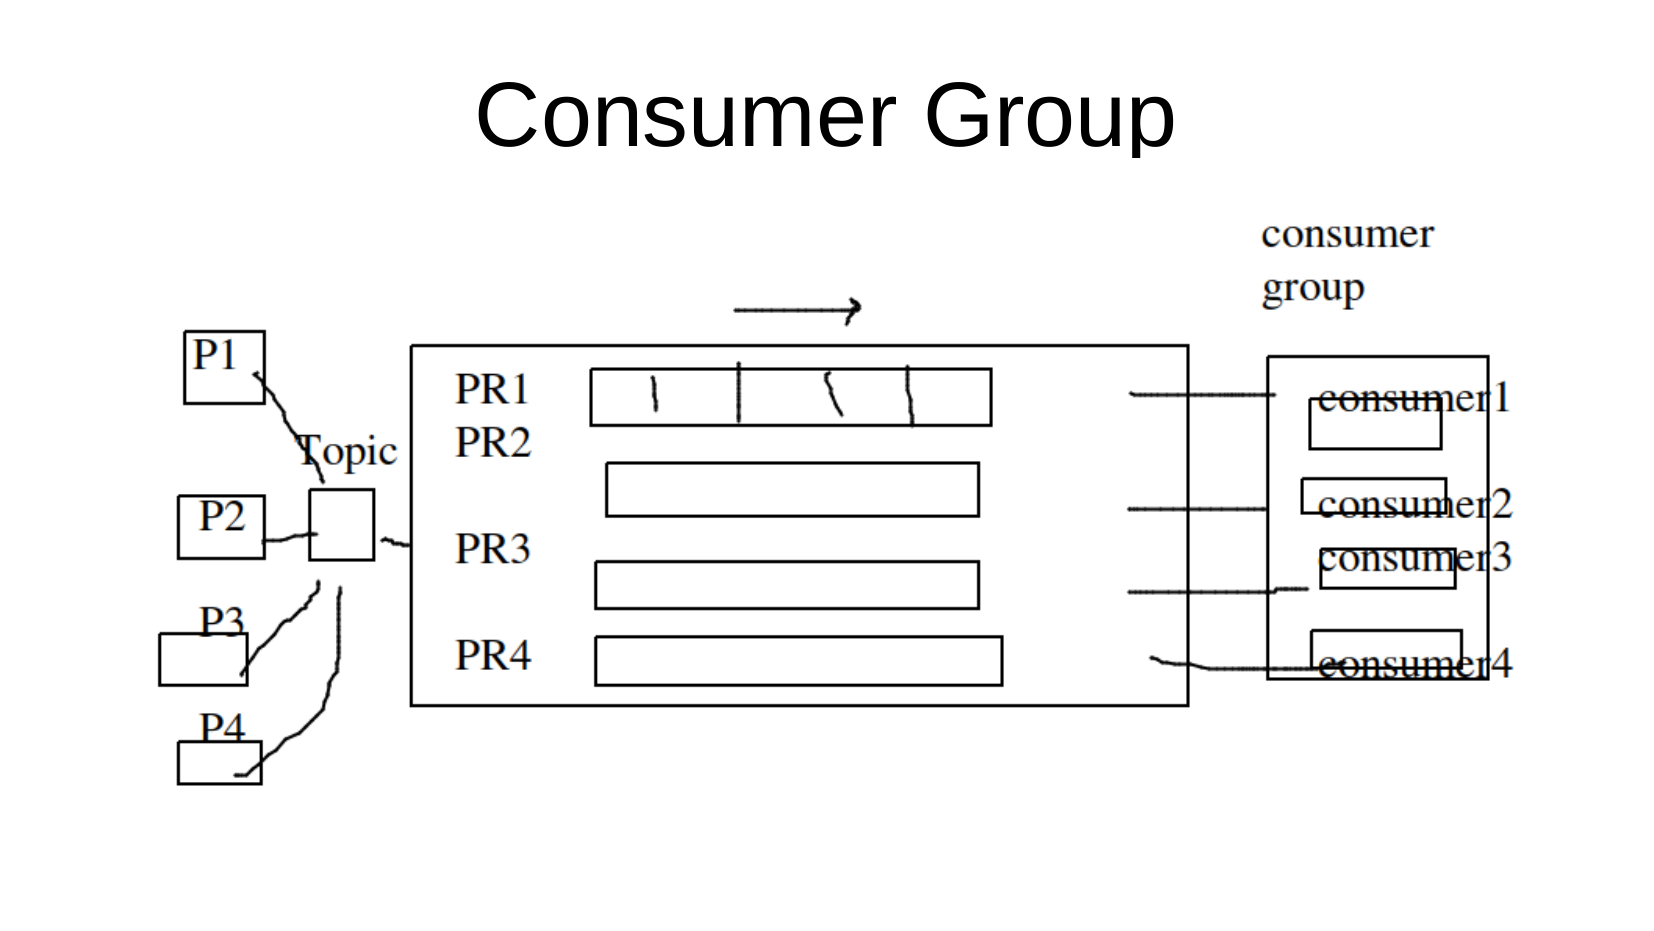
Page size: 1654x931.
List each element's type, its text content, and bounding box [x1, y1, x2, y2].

picture [124, 158, 1529, 911]
title Consumer Group [82, 37, 1571, 193]
